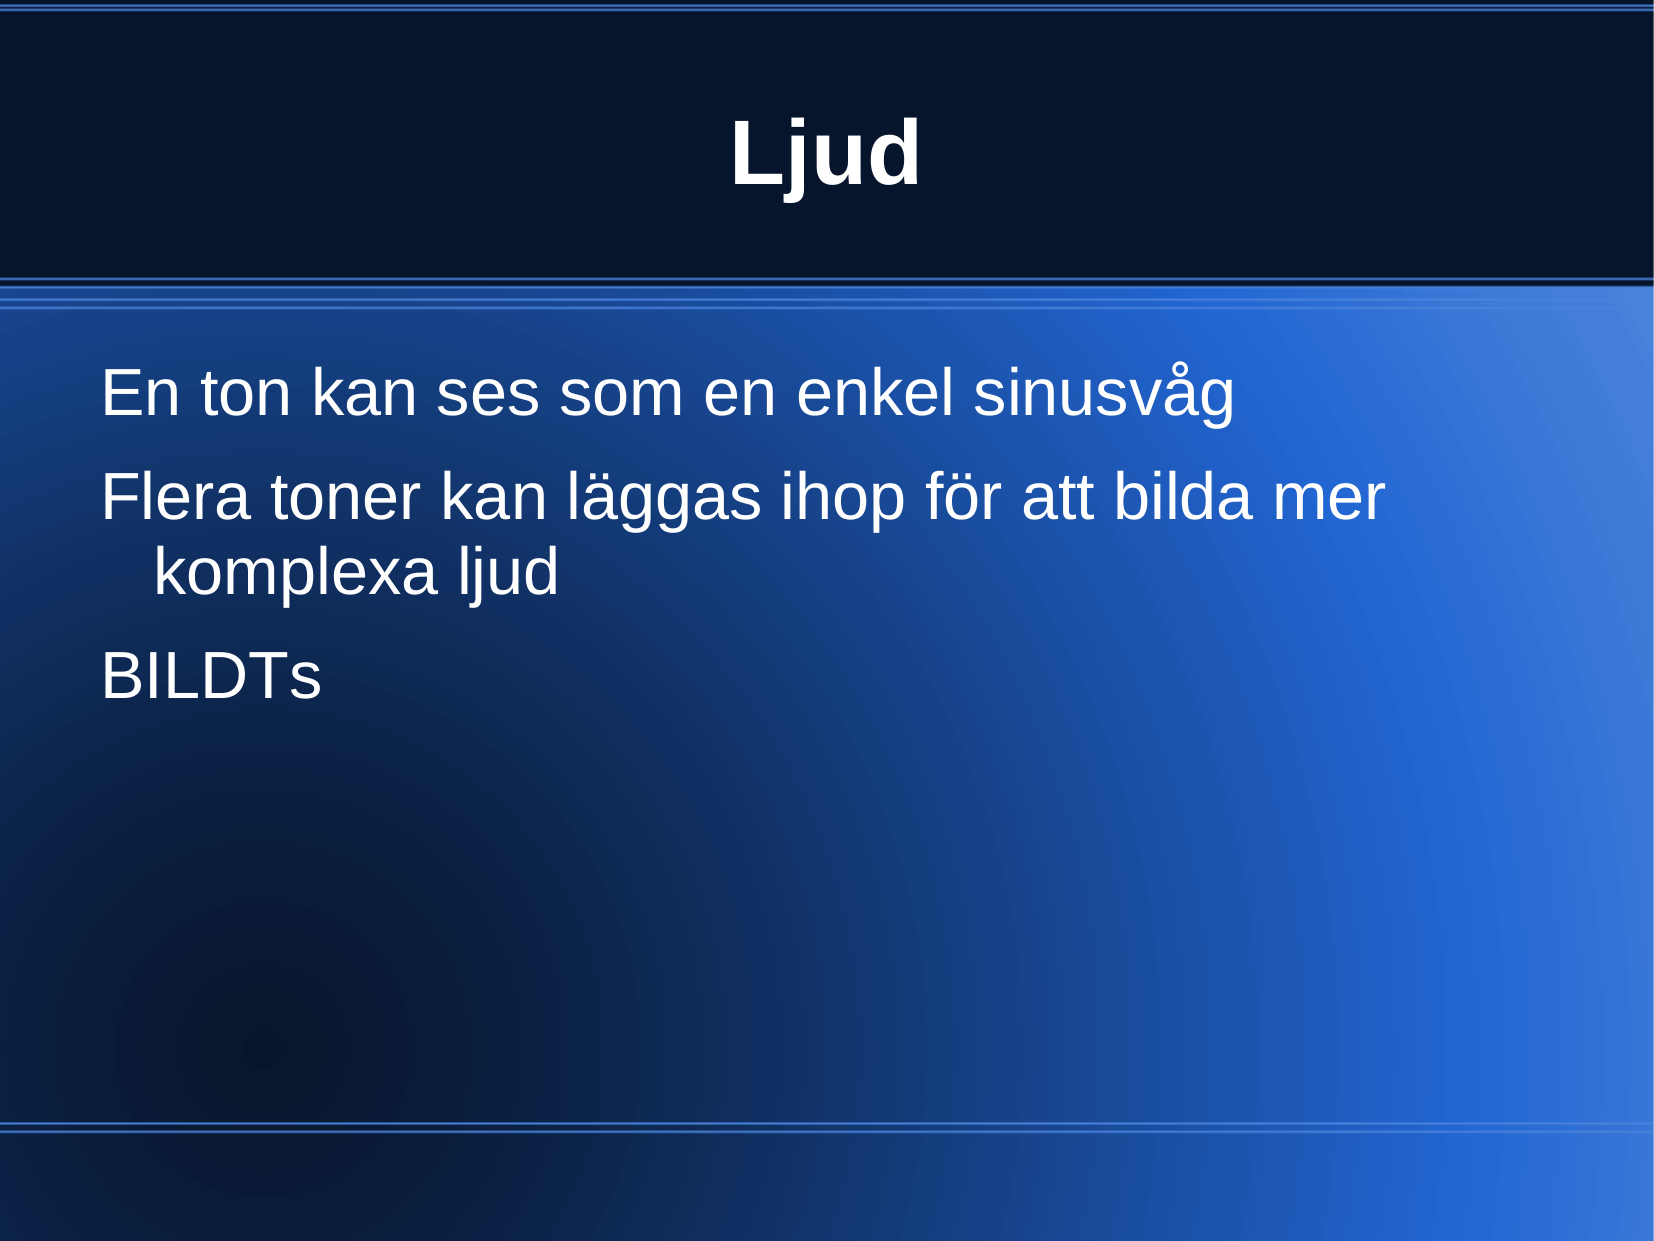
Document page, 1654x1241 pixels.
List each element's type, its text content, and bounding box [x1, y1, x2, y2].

picture [0, 0, 1654, 1241]
title Ljud [82, 49, 1571, 257]
list En ton kan ses som en enkel sinusvåg Flera toner kan läggas ihop för att bilda mer komplexa ljud BILDTs [82, 355, 1571, 1137]
